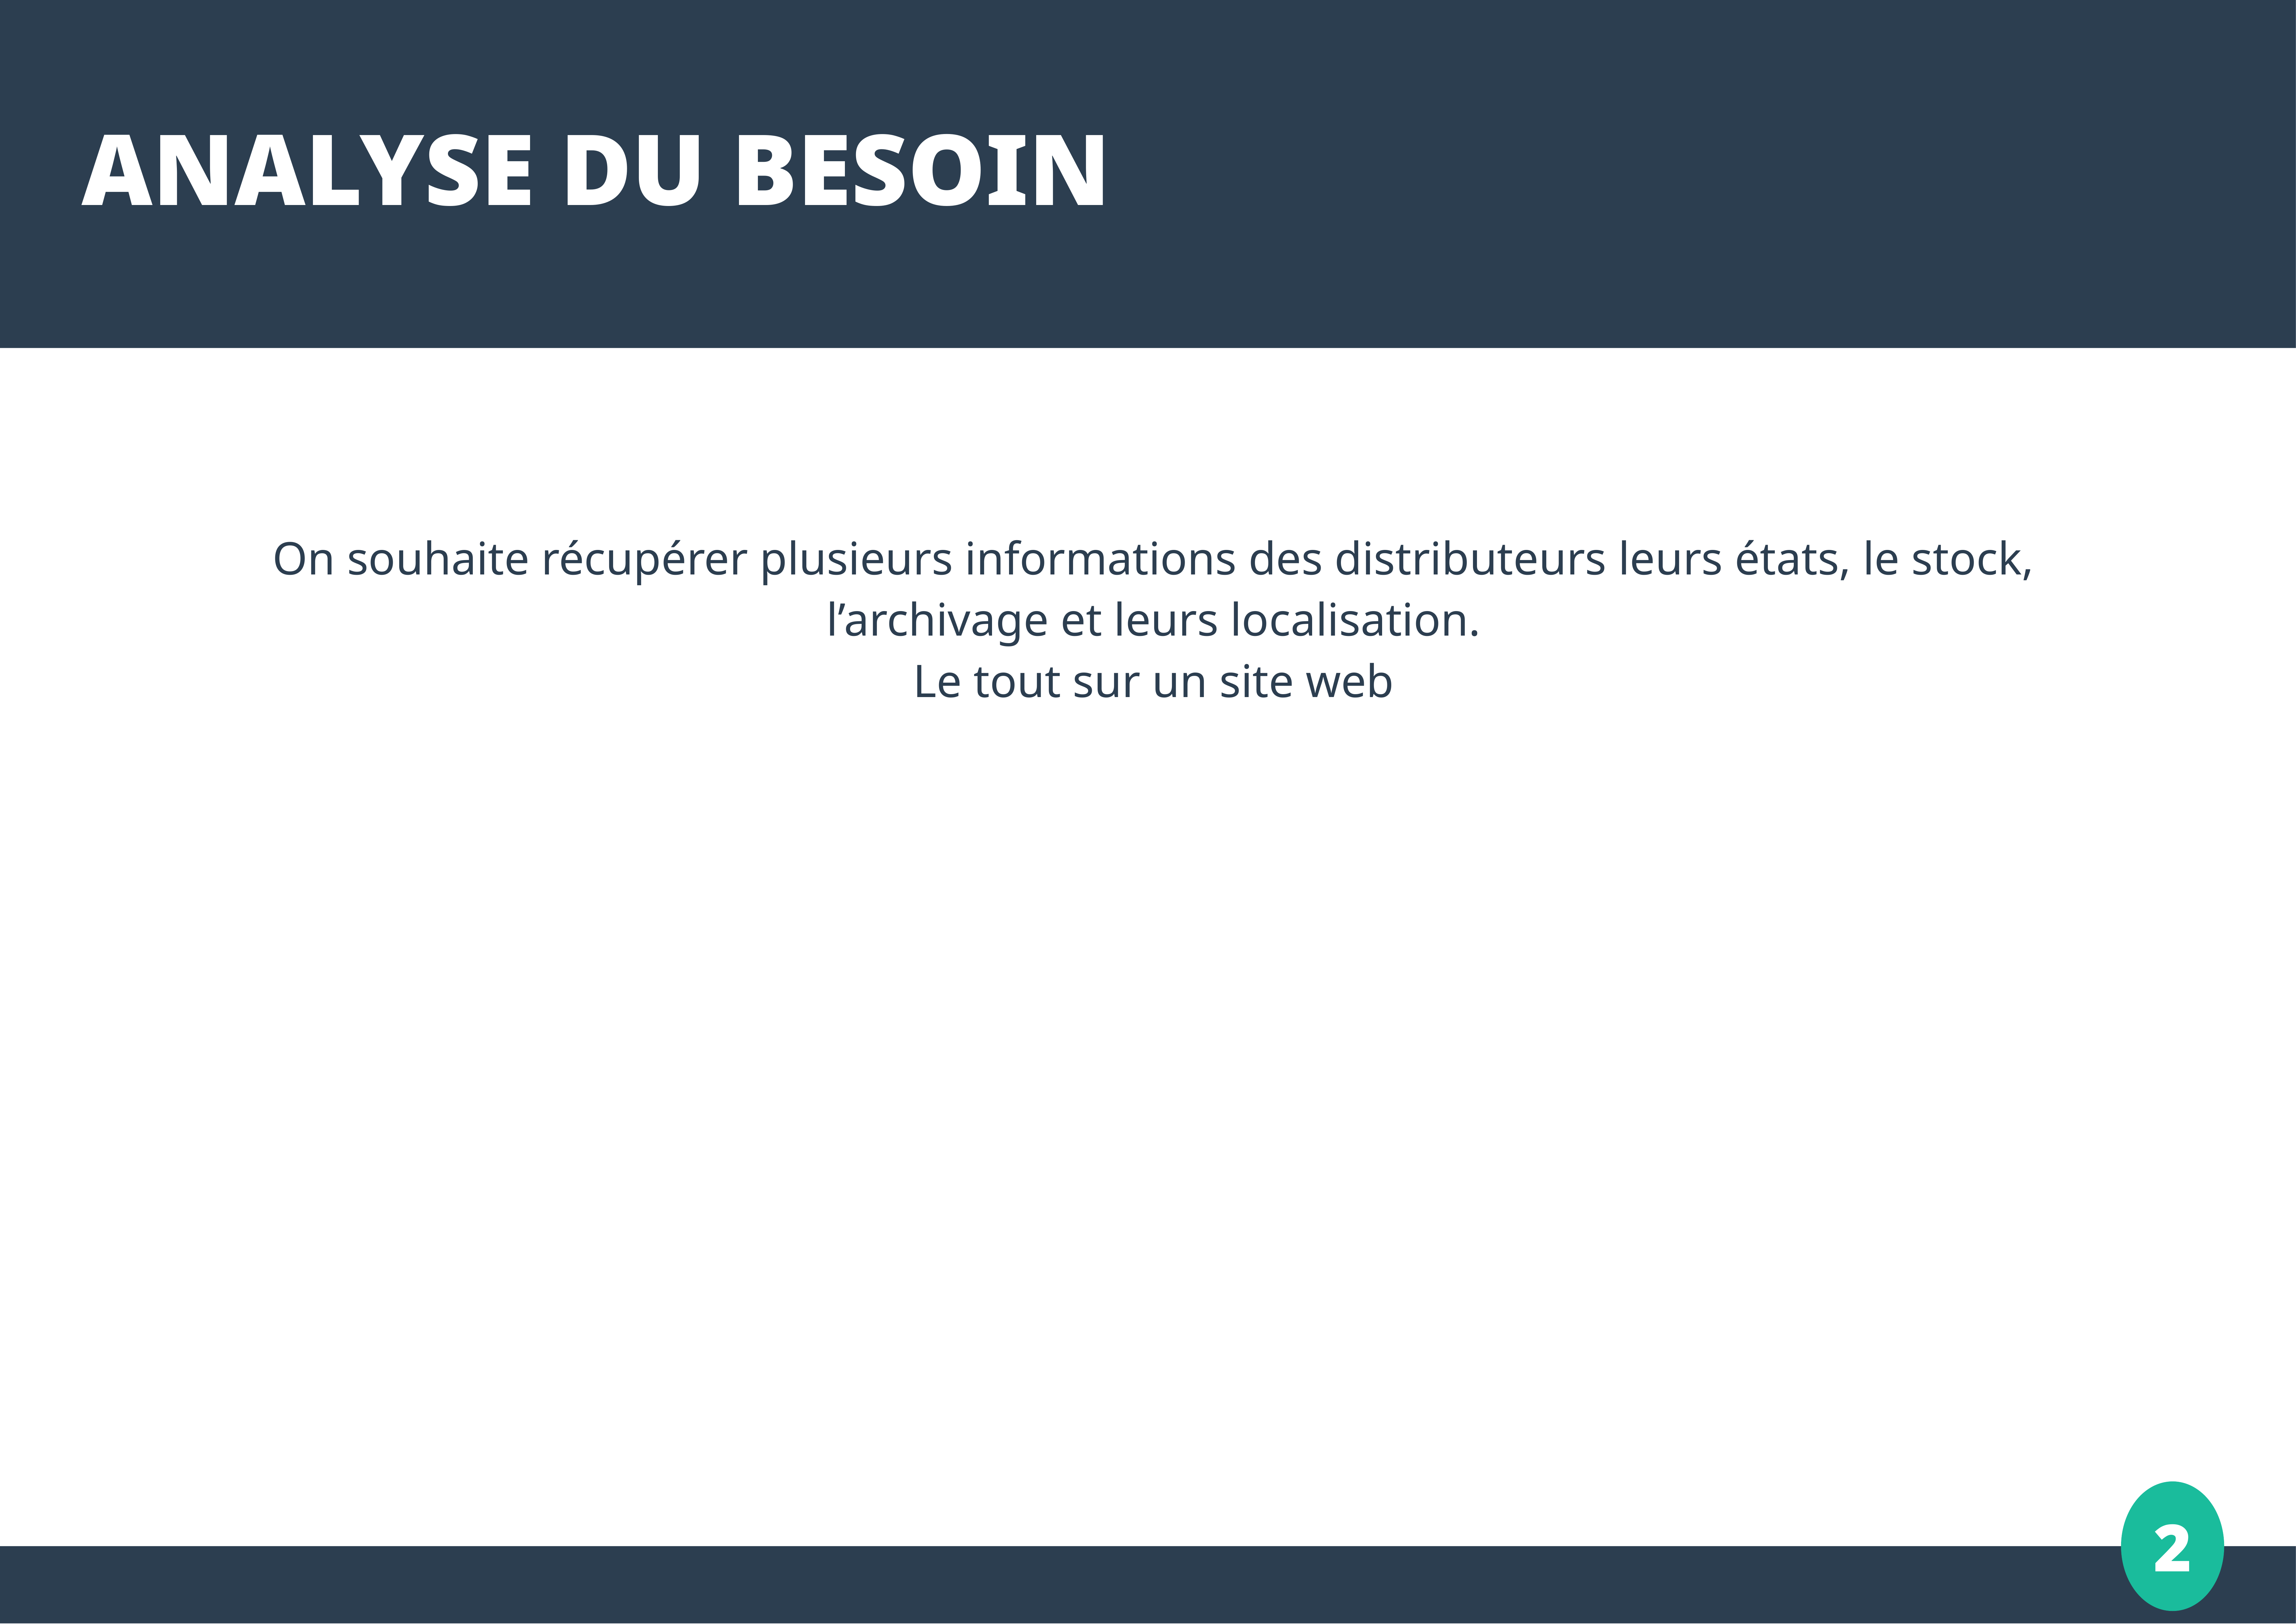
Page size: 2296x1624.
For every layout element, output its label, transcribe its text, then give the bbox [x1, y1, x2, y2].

text_box On souhaite récupérer plusieurs informations des distributeurs leurs états, le stock, l’archivage et leurs localisation. Le tout sur un site web [154, 531, 2153, 706]
title ANALYSE DU BESOIN [82, 64, 2214, 270]
